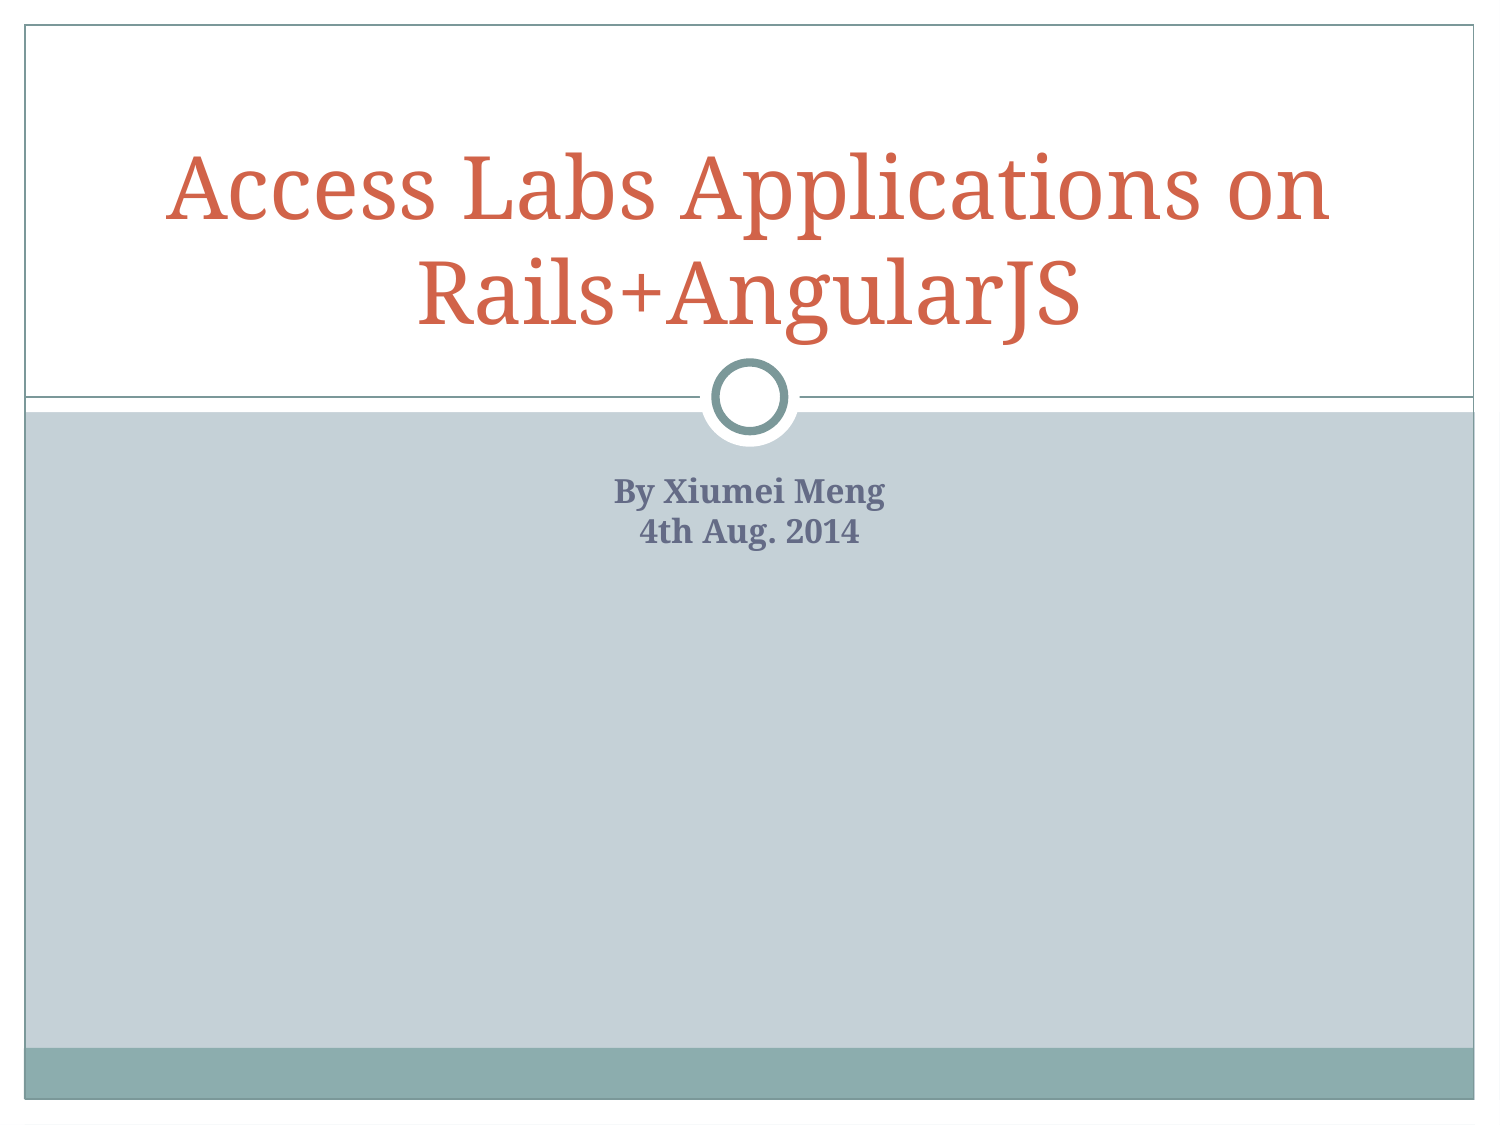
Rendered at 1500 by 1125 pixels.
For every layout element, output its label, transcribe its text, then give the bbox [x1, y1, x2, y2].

text_box By Xiumei Meng 4th Aug. 2014 [224, 462, 1275, 750]
text_box Access Labs Applications on Rails+AngularJS [112, 62, 1388, 350]
